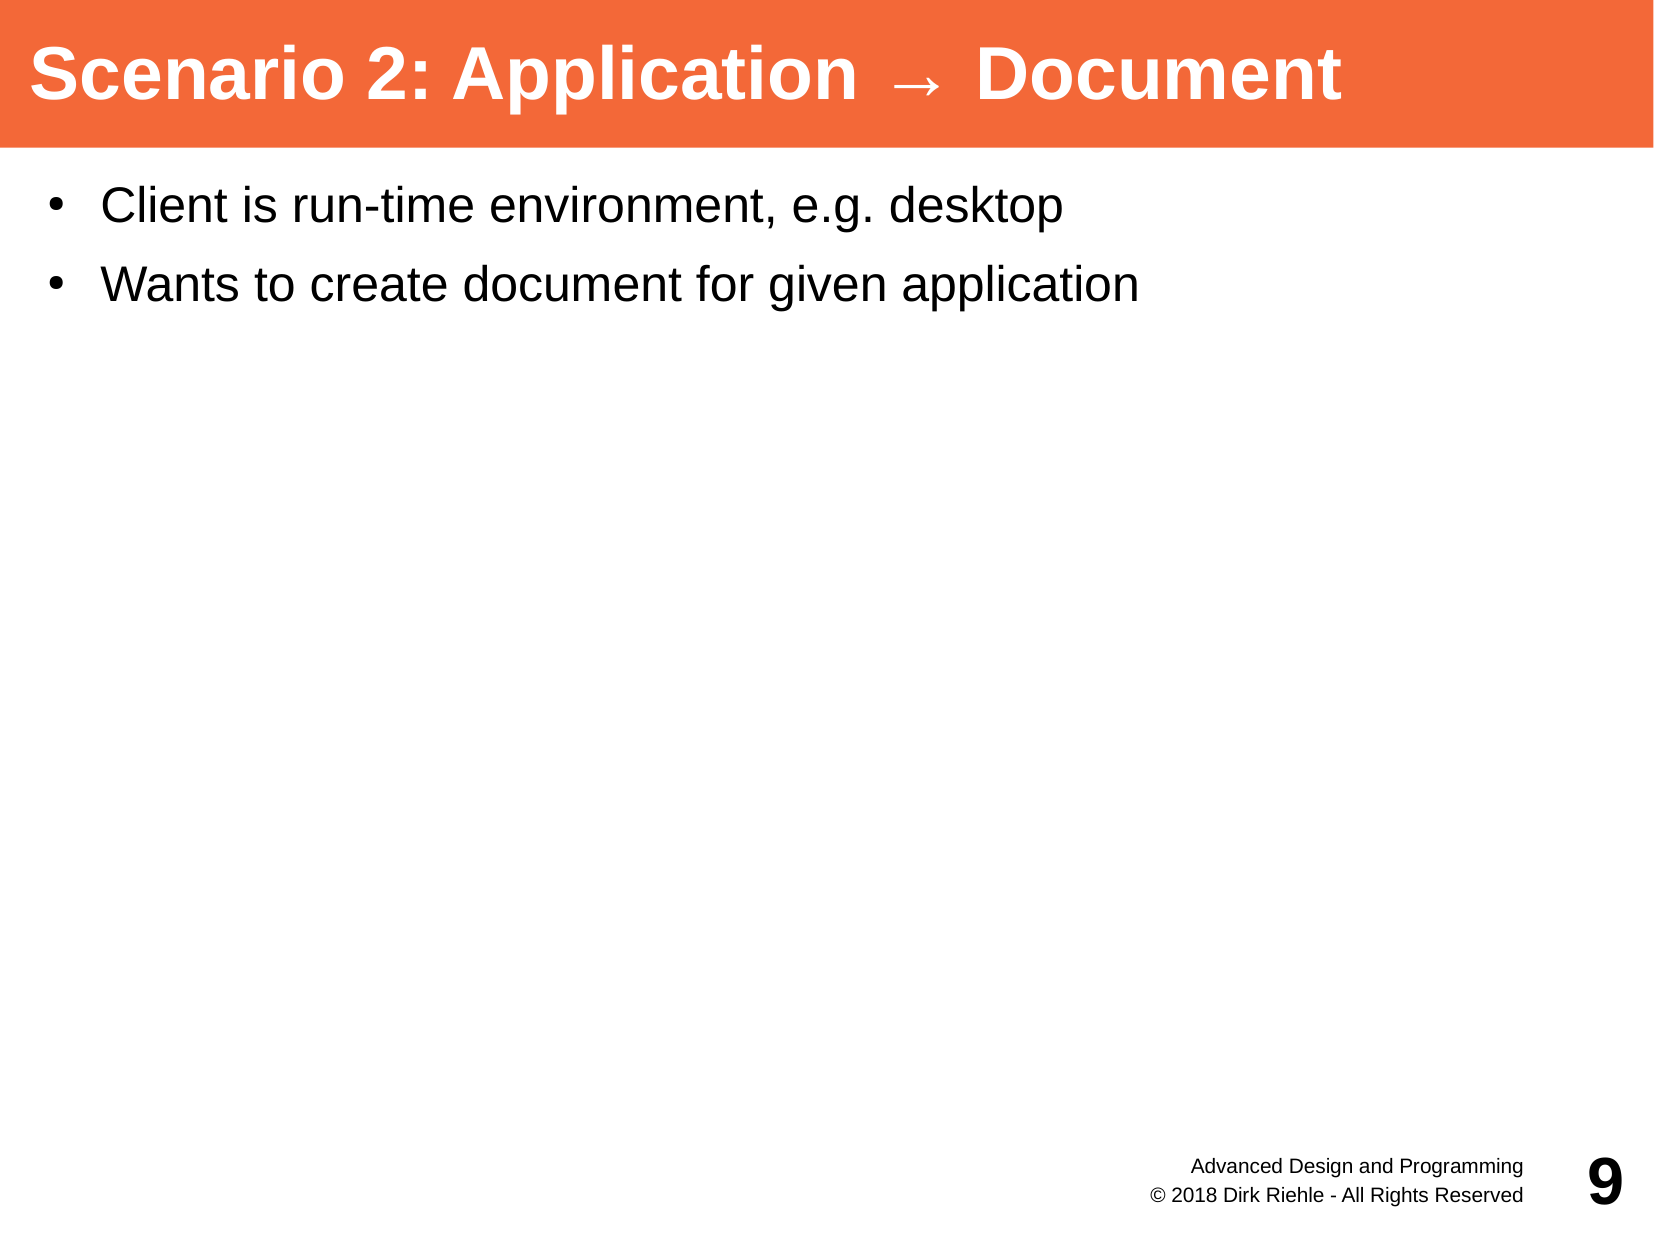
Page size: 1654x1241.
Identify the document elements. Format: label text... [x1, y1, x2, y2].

list Client is run-time environment, e.g. desktop Wants to create document for given application [29, 177, 1625, 1063]
title Scenario 2: Application → Document [0, 0, 1654, 148]
